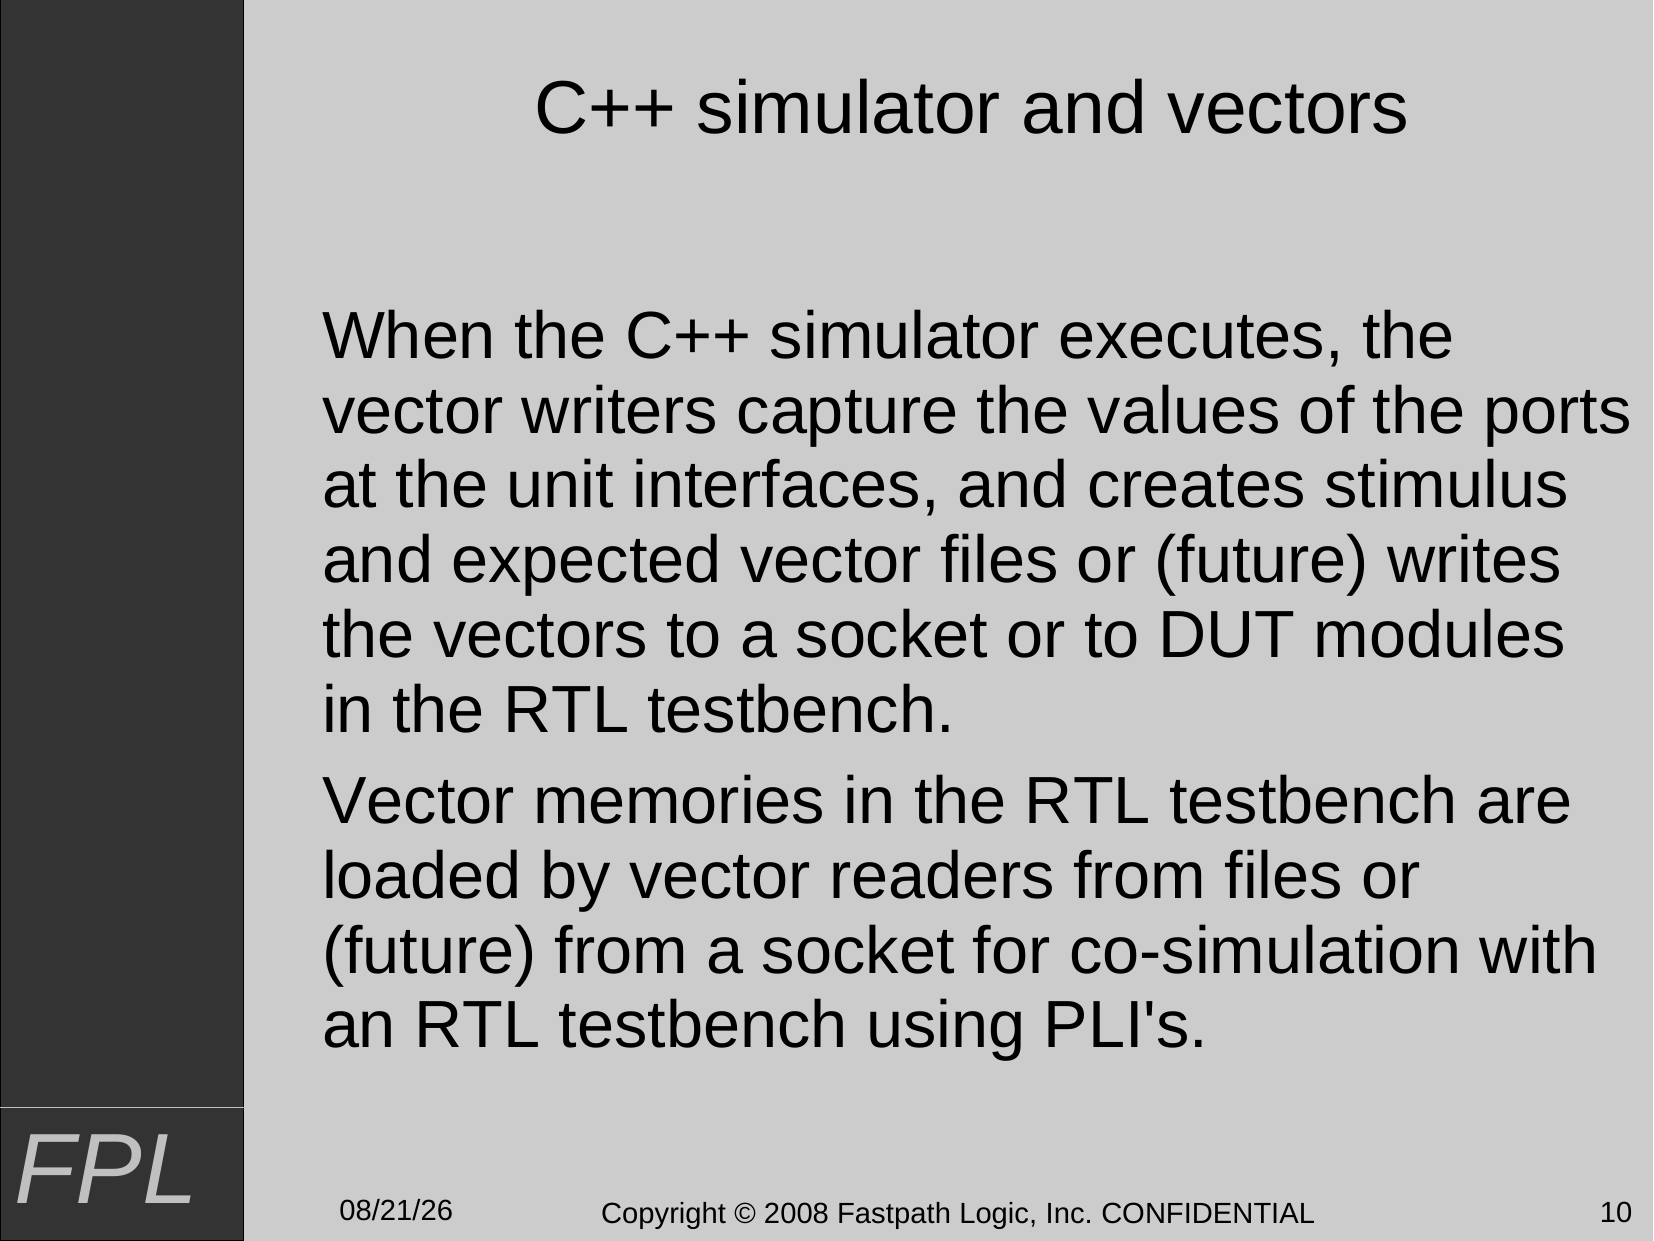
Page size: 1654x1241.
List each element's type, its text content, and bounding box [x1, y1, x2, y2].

title C++ simulator and vectors [421, 0, 1523, 163]
subtitle When the C++ simulator executes, the vector writers capture the values of the ports at the unit interfaces, and creates stimulus and expected vector files or (future) writes the vectors to a socket or to DUT modules in the RTL testbench. Vector memories in the RTL testbench are loaded by vector readers from files or (future) from a socket for co-simulation with an RTL testbench using PLI's. [322, 163, 1634, 1241]
